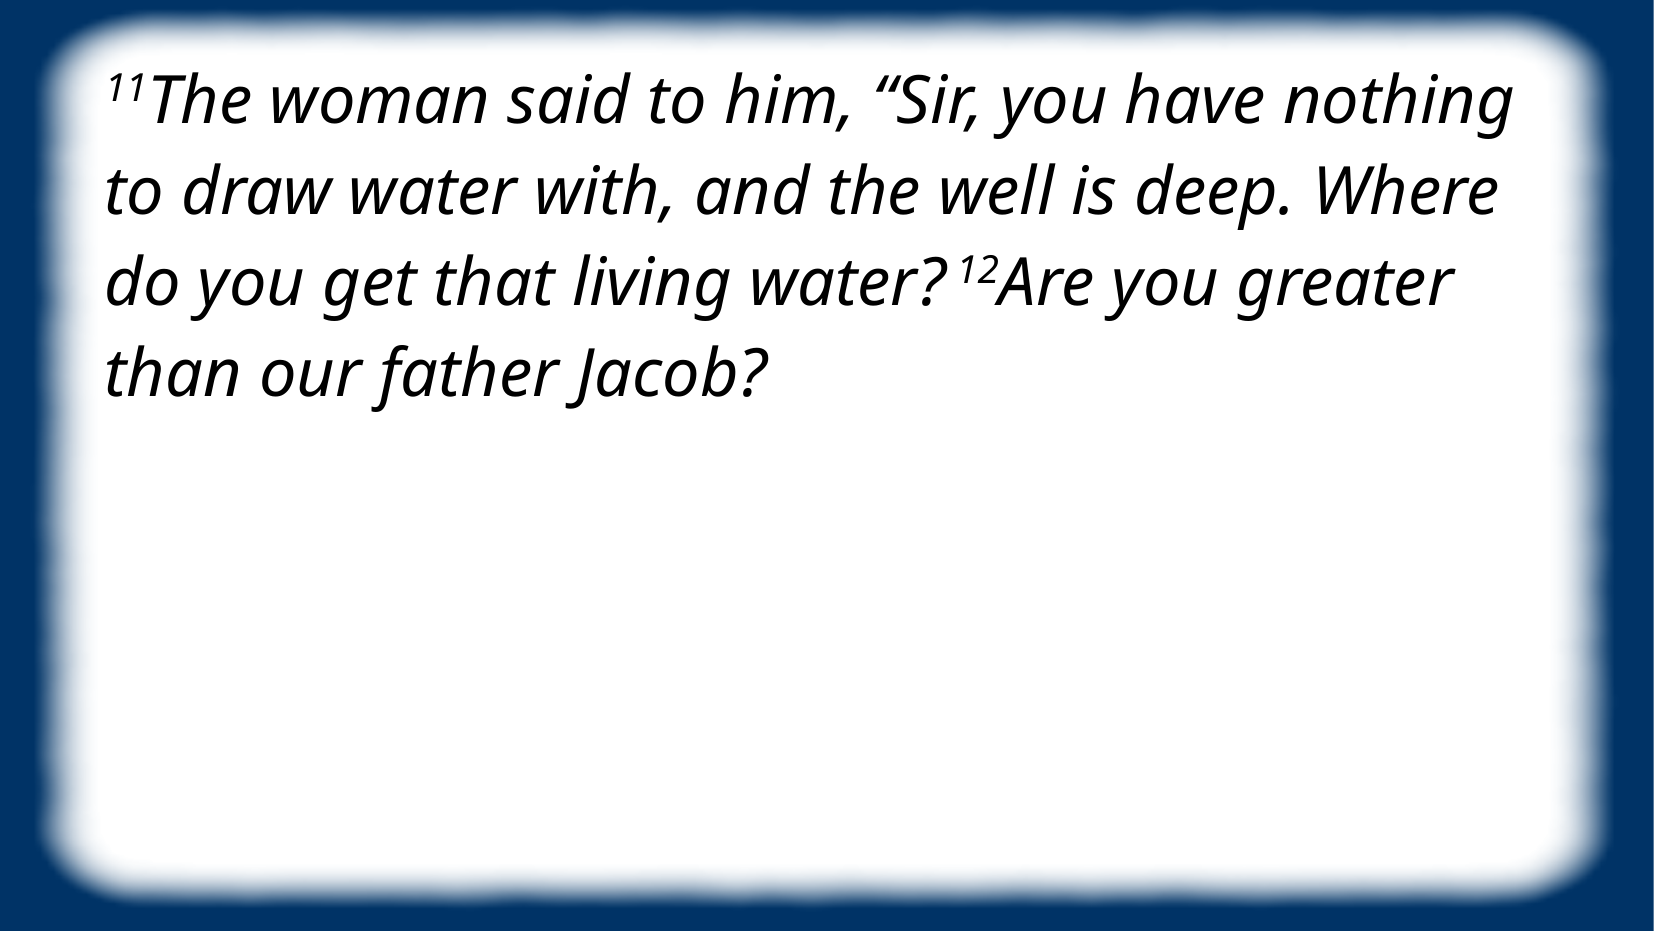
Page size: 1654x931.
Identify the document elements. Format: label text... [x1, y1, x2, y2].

text_box 11The woman said to him, “Sir, you have nothing to draw water with, and the well is deep. Where do you get that living water? 12Are you greater than our father Jacob? [90, 45, 1561, 415]
picture [0, 0, 1654, 931]
